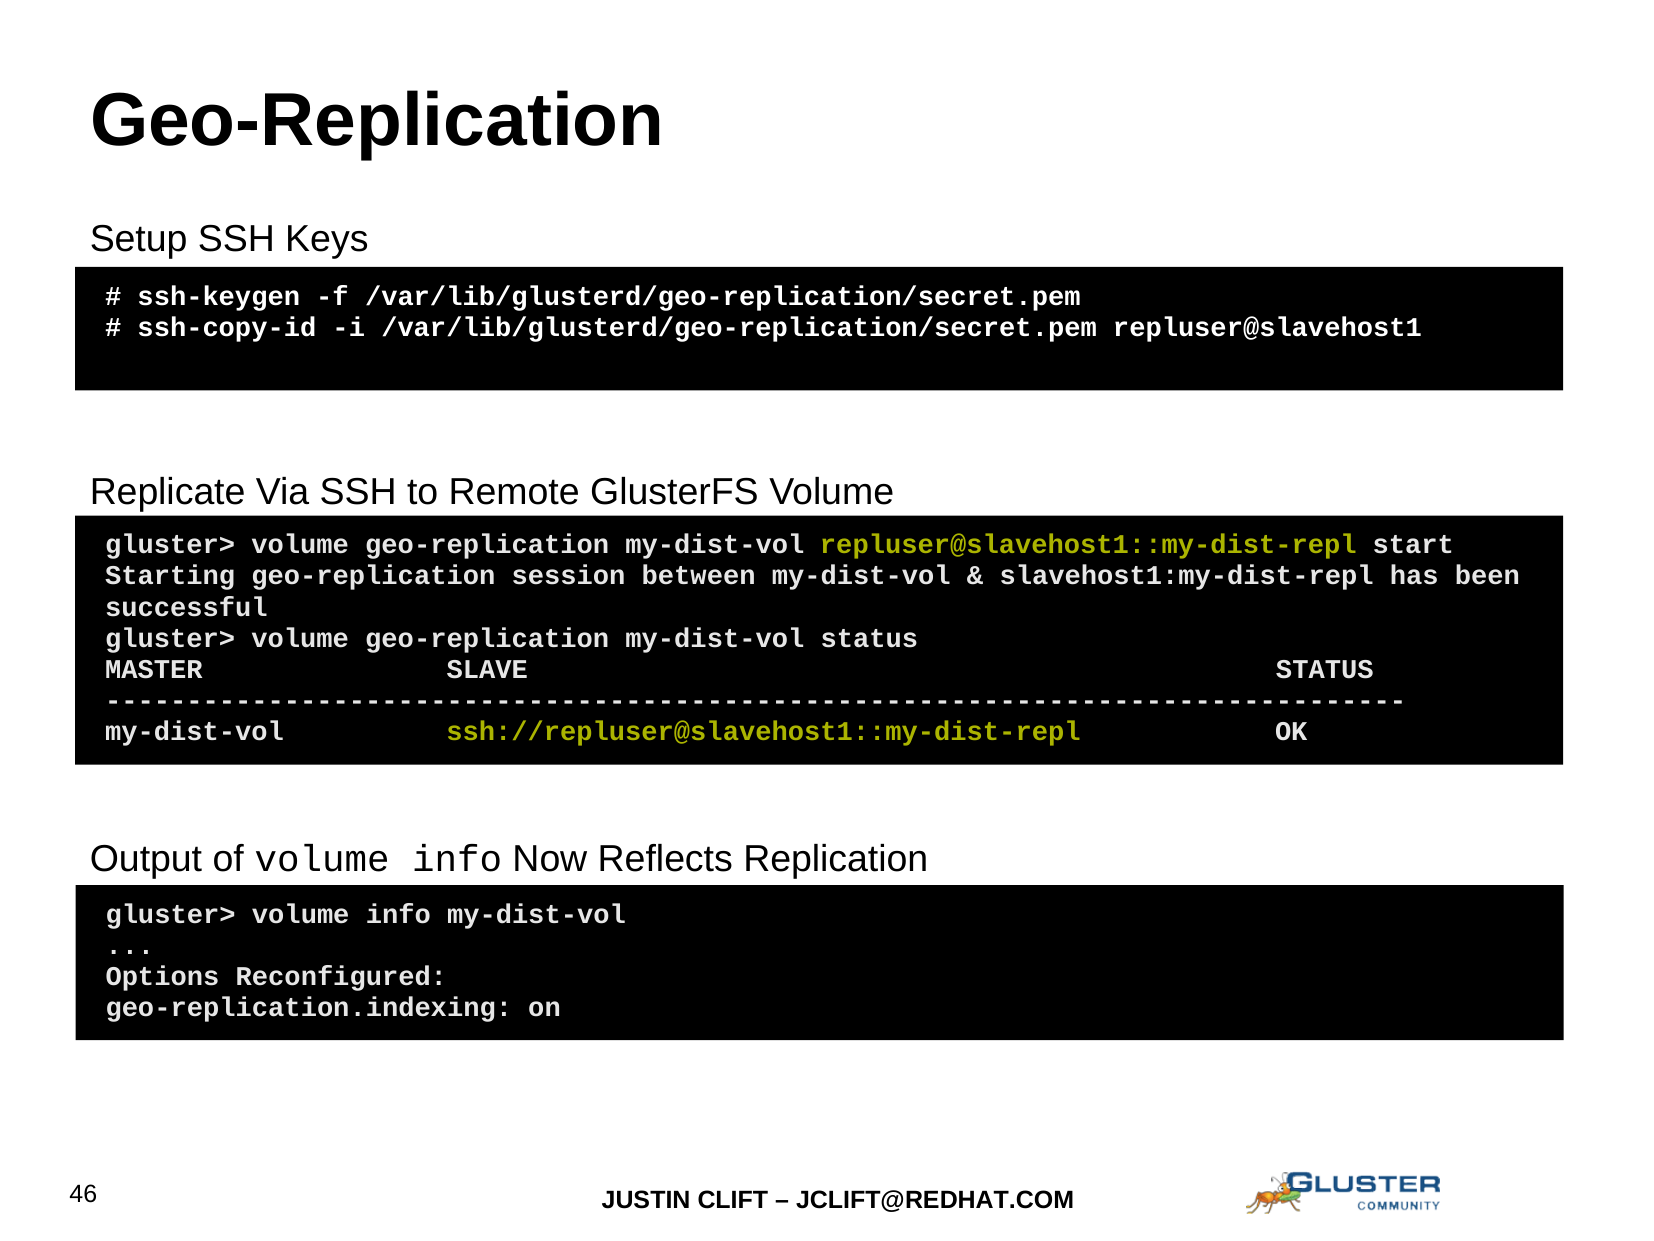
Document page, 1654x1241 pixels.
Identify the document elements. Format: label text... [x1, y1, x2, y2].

list gluster> volume geo-replication my-dist-vol repluser@slavehost1::my-dist-repl start Starting geo-replication session between my-dist-vol & slavehost1:my-dist-repl has been successful gluster> volume geo-replication my-dist-vol status MASTER SLAVE STATUS -------------------------------------------------------------------------------- my-dist-vol ssh://repluser@slavehost1::my-dist-repl OK [75, 515, 1564, 765]
text_box Setup SSH Keys [75, 210, 384, 267]
title Geo-Replication [90, 15, 1579, 223]
list # ssh-keygen -f /var/lib/glusterd/geo-replication/secret.pem # ssh-copy-id -i /var/lib/glusterd/geo-replication/secret.pem repluser@slavehost1 [75, 266, 1564, 391]
picture [1246, 1170, 1440, 1215]
list gluster> volume info my-dist-vol ... Options Reconfigured: geo-replication.indexing: on [75, 885, 1564, 1041]
text_box Replicate Via SSH to Remote GlusterFS Volume [75, 462, 911, 520]
text_box Output of volume info Now Reflects Replication [75, 829, 945, 890]
